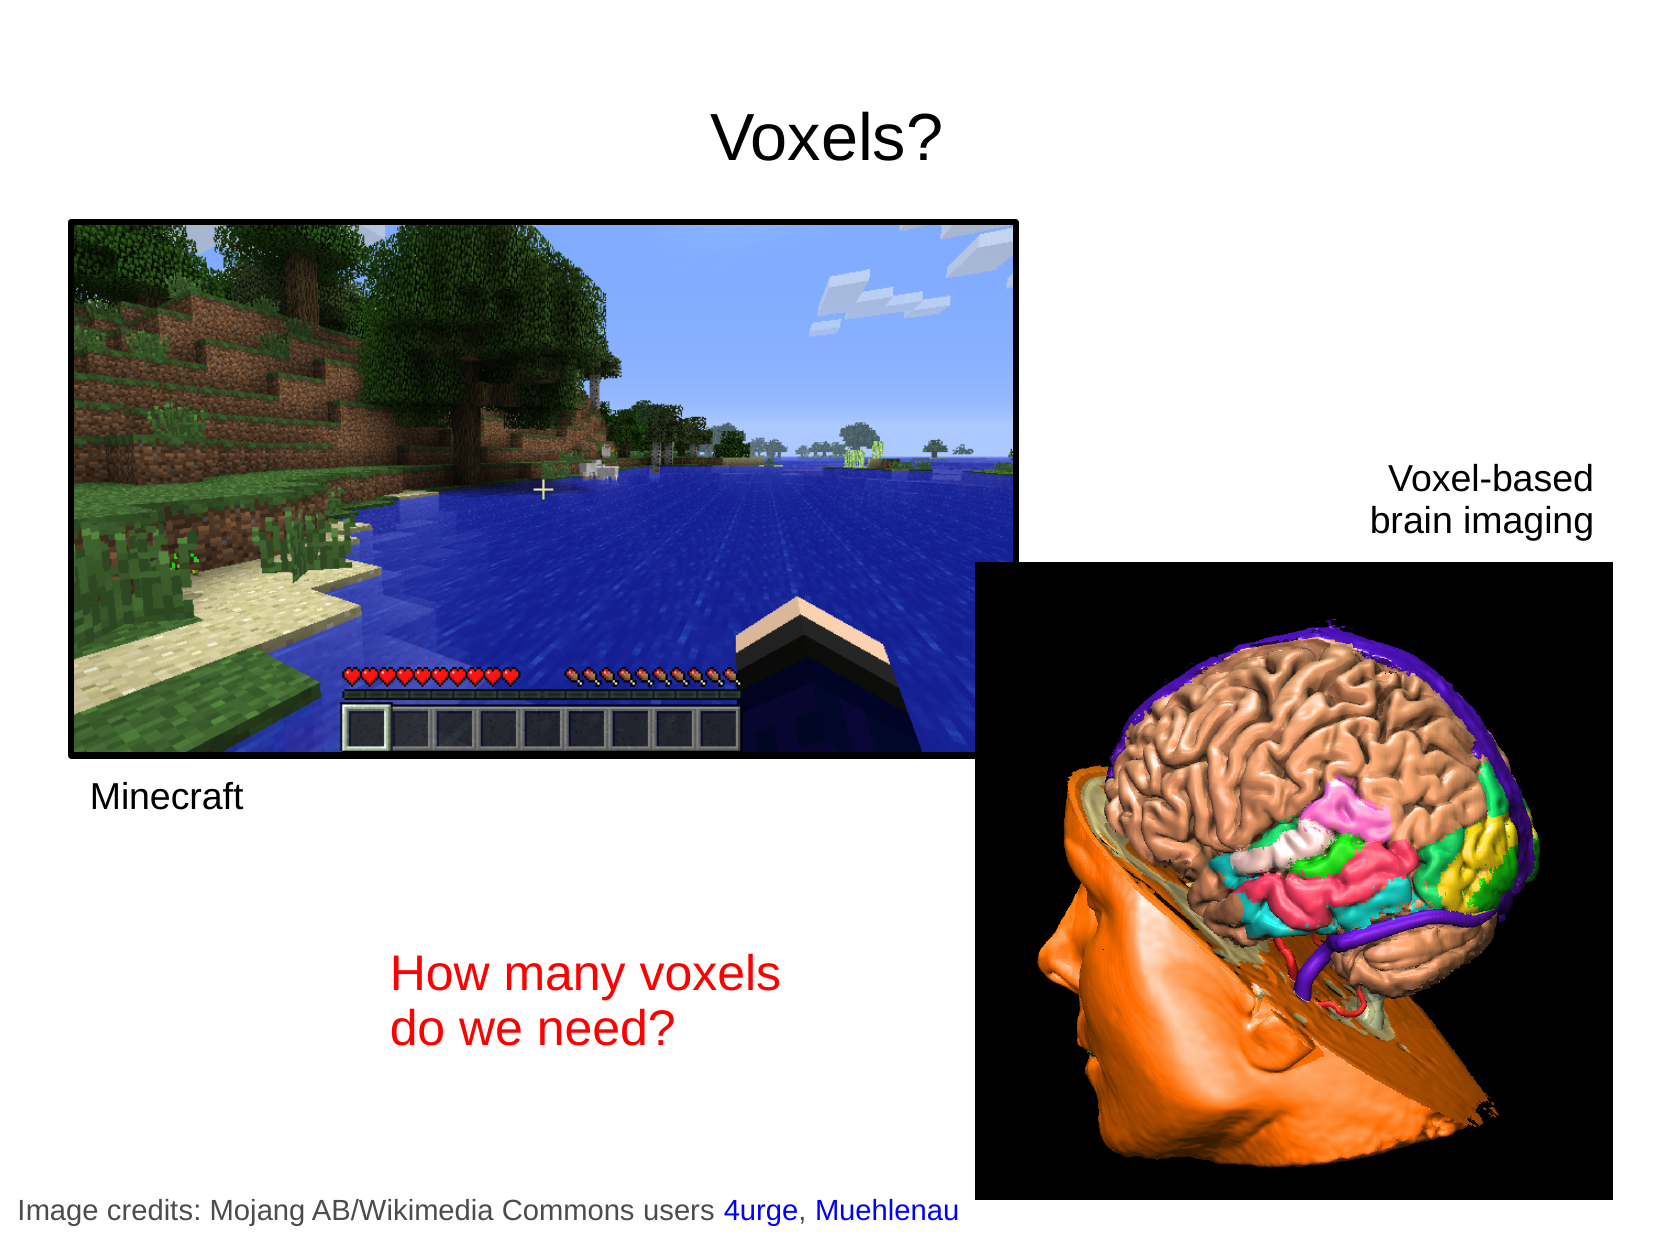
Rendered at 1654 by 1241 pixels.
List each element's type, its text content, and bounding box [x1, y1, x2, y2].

picture [74, 225, 1613, 1201]
text_box Minecraft [75, 768, 259, 826]
text_box Image credits: Mojang AB/Wikimedia Commons users 4urge, Muehlenau [2, 1186, 1163, 1234]
text_box Voxel-based brain imaging [1275, 450, 1609, 563]
subtitle Voxels? [82, 49, 1571, 226]
text_box How many voxels do we need? [375, 937, 863, 1064]
